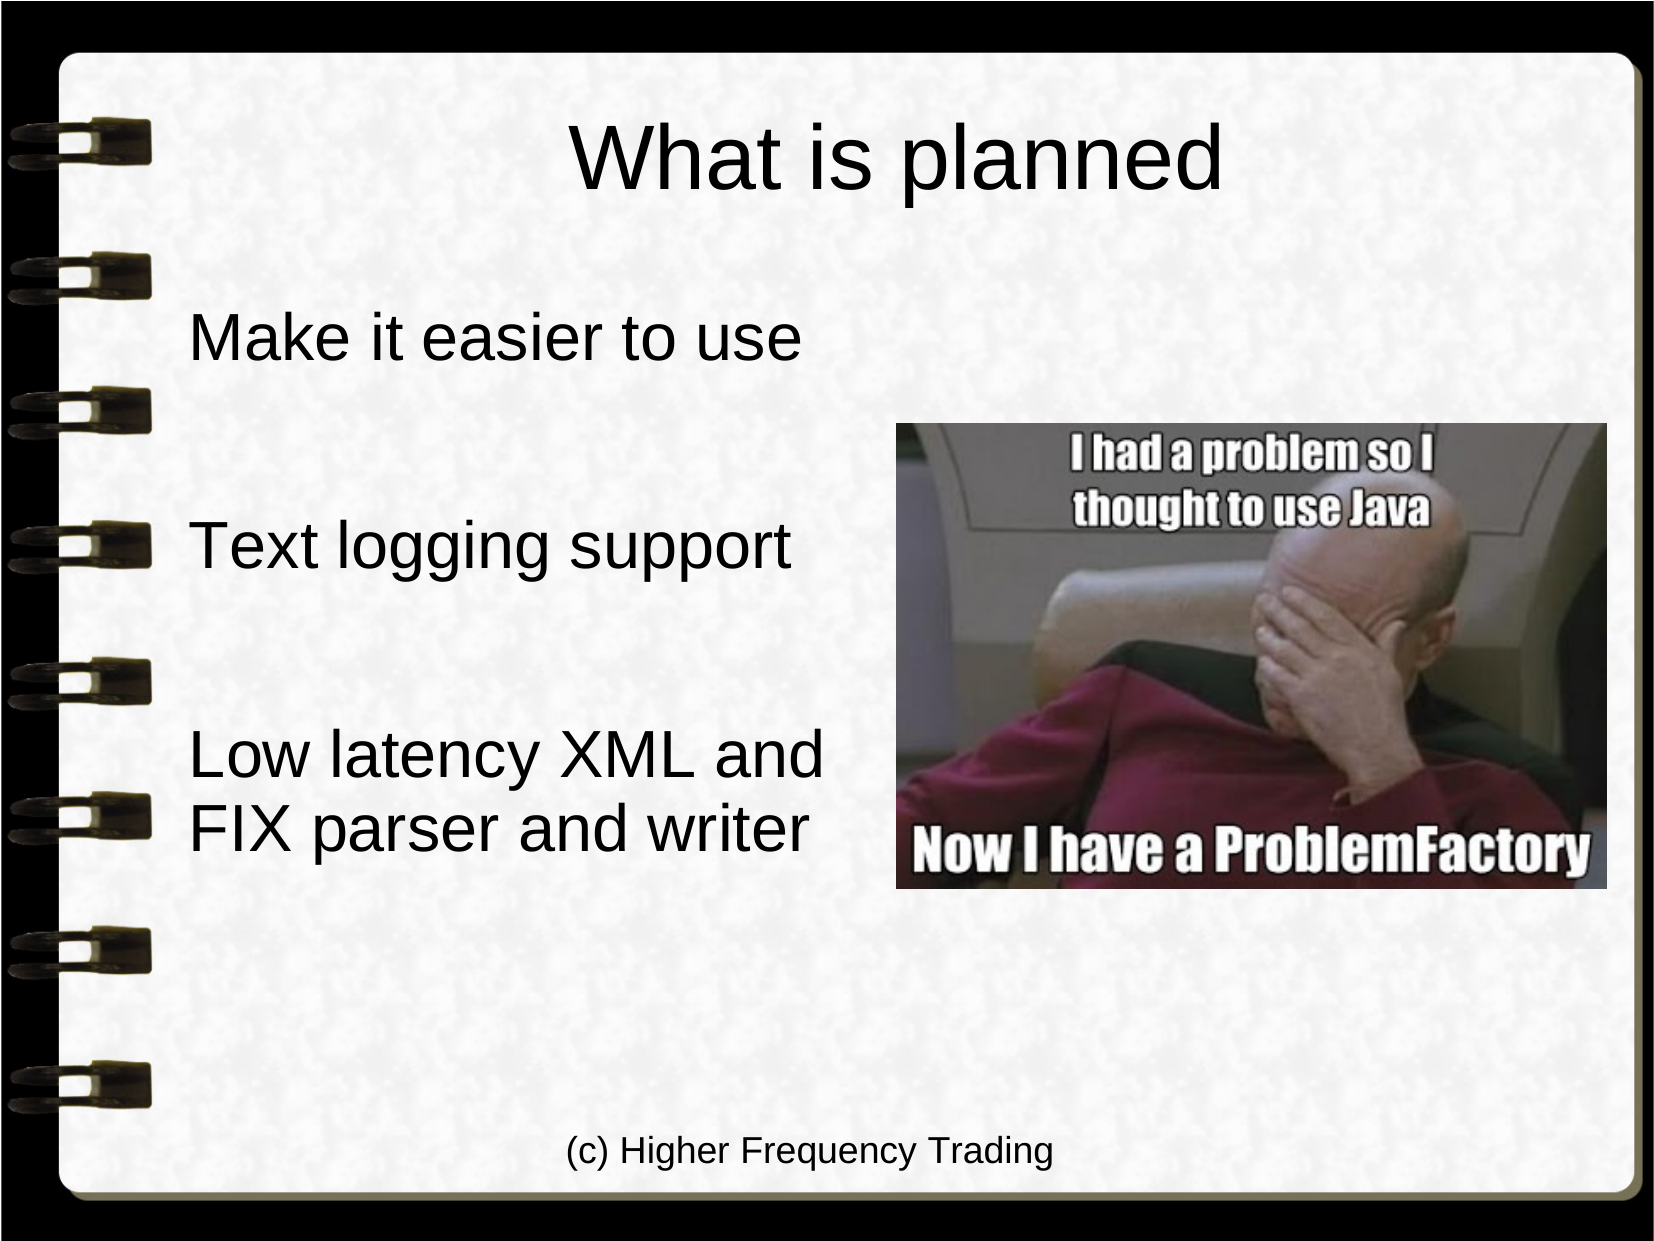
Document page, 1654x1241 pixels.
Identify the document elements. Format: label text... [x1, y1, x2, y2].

picture [1, 1, 1654, 1241]
title What is planned [153, 52, 1641, 260]
list Make it easier to use Text logging support Low latency XML and FIX parser and writer [188, 296, 861, 1016]
